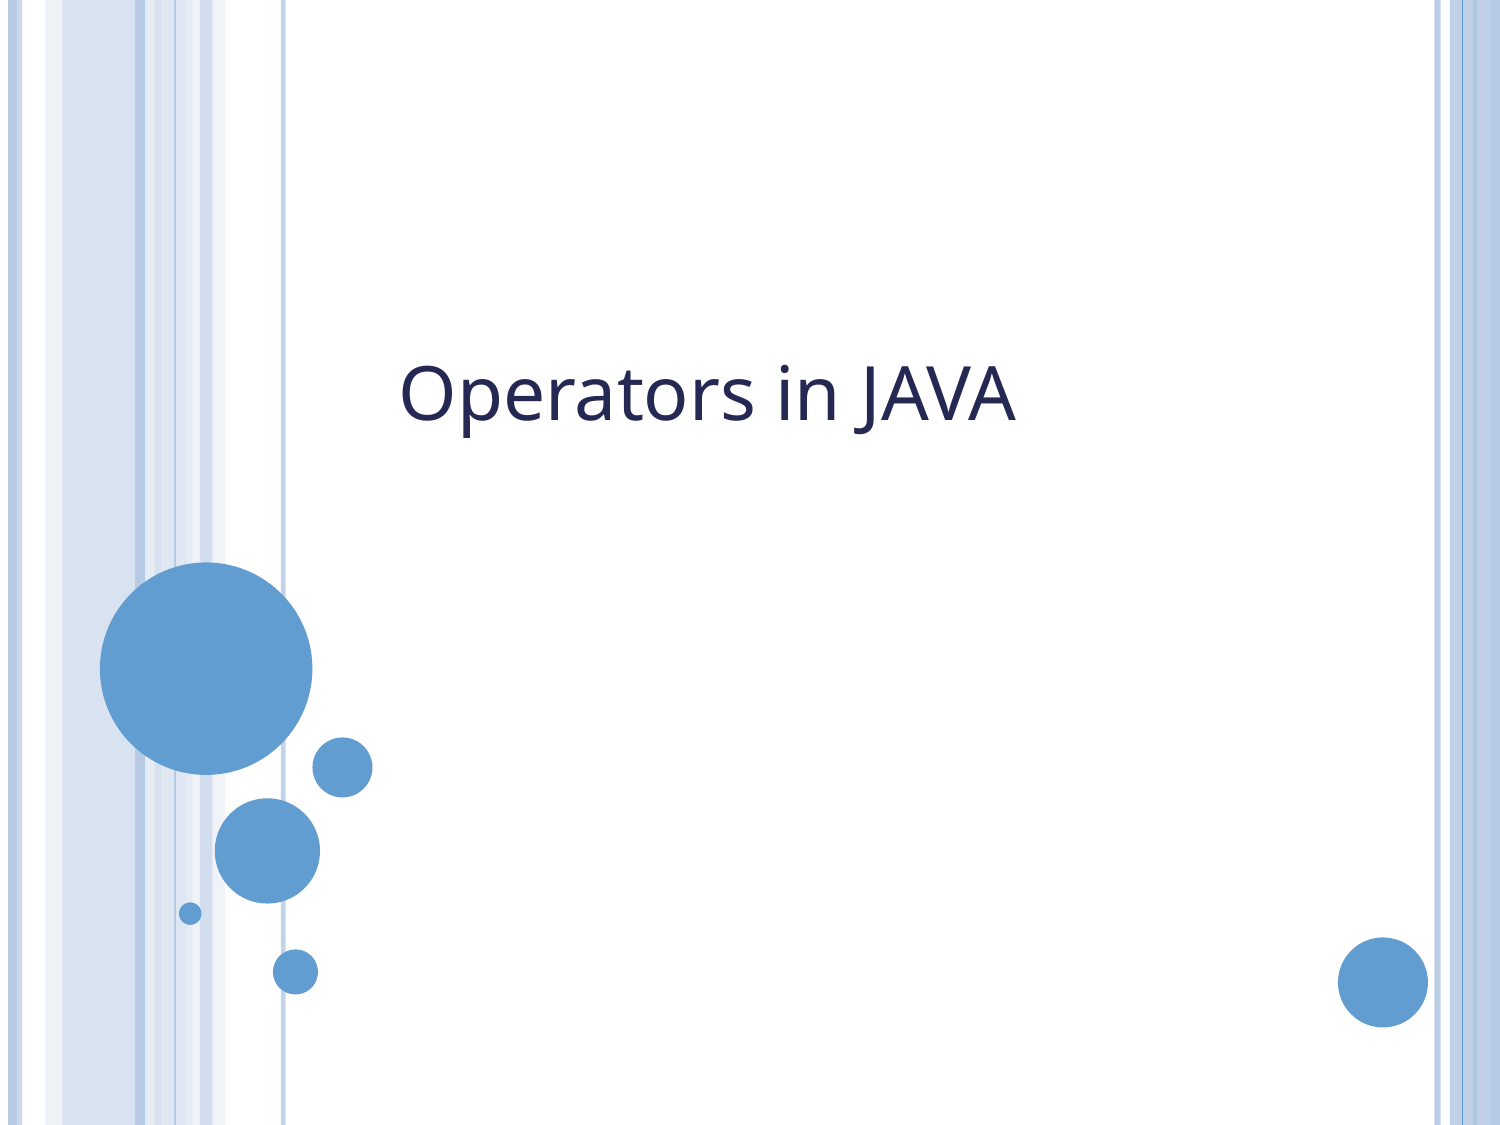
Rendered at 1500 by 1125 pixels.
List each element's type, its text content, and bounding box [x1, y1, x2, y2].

title Operators in JAVA [383, 338, 1397, 649]
